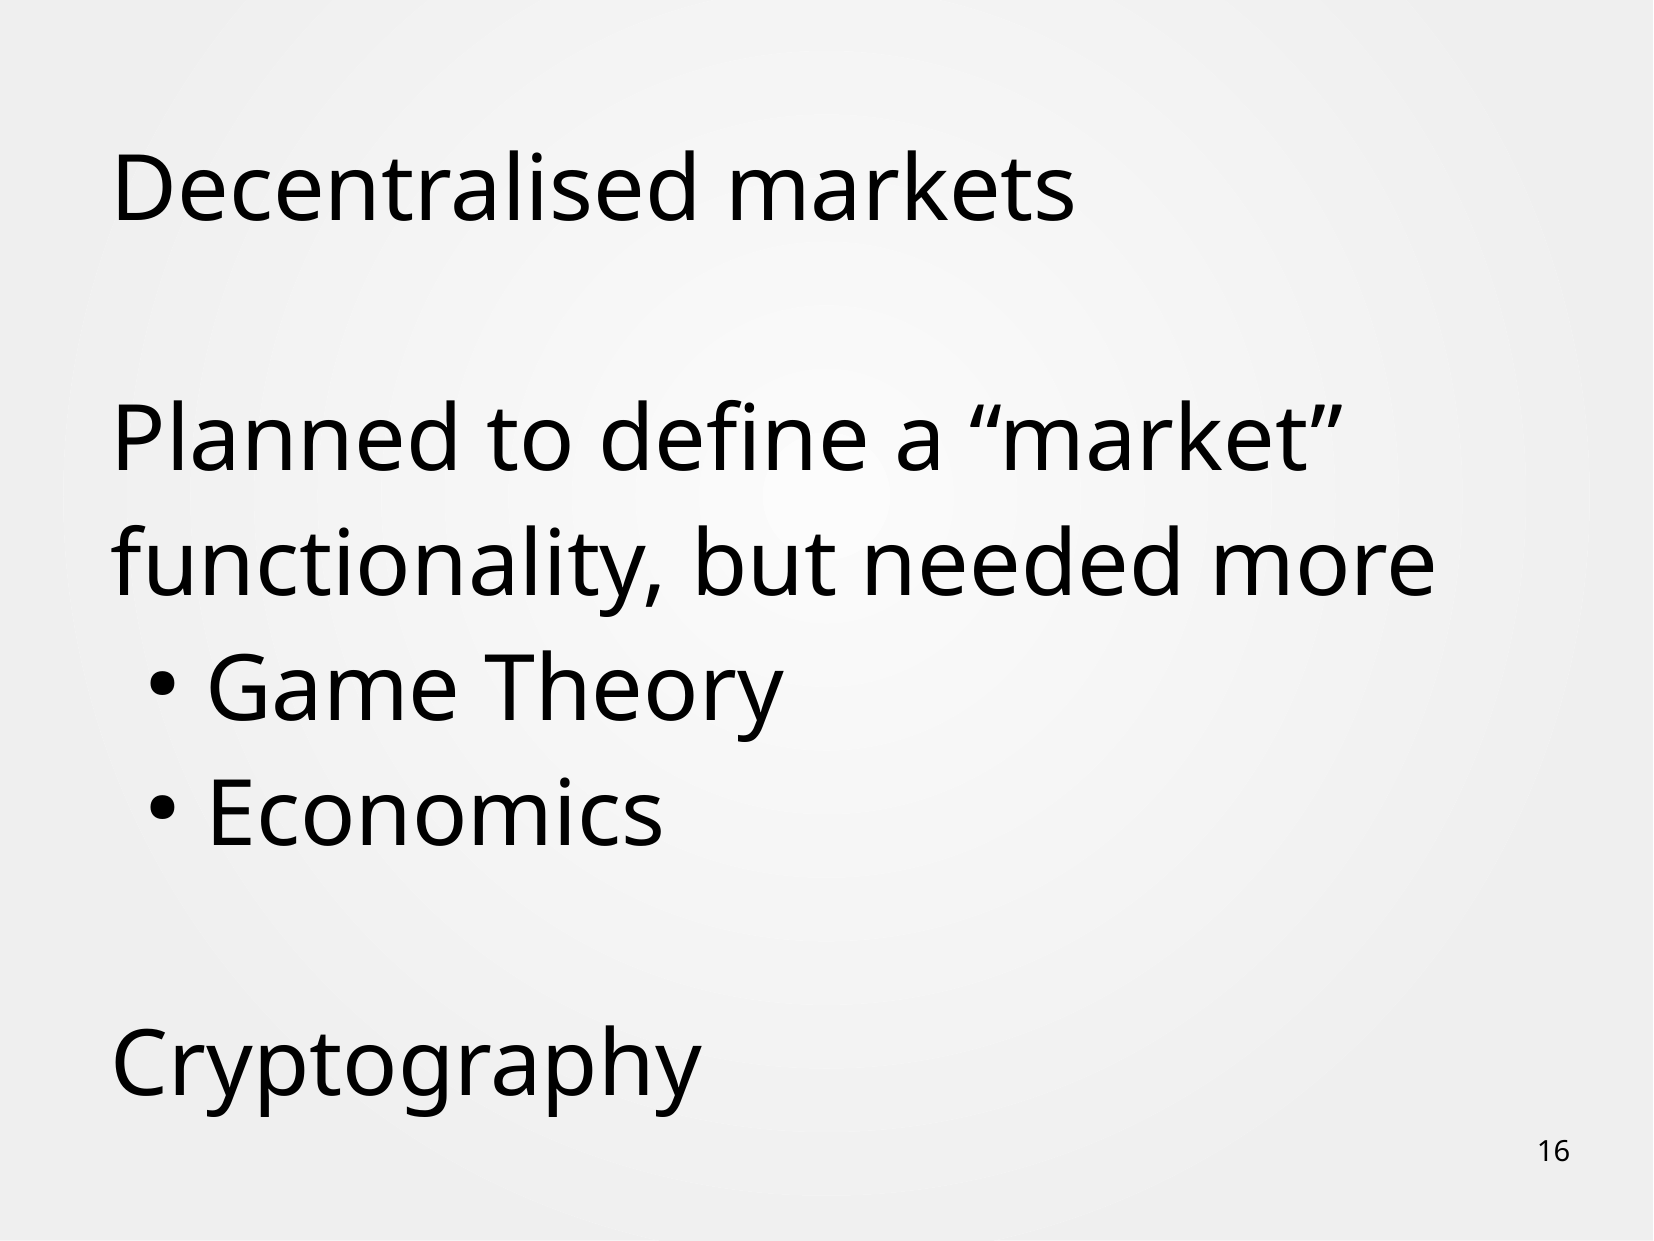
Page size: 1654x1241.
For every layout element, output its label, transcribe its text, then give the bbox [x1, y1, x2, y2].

text_box Decentralised markets Planned to define a “market” functionality, but needed more Game Theory Economics Cryptography [95, 115, 1591, 1103]
